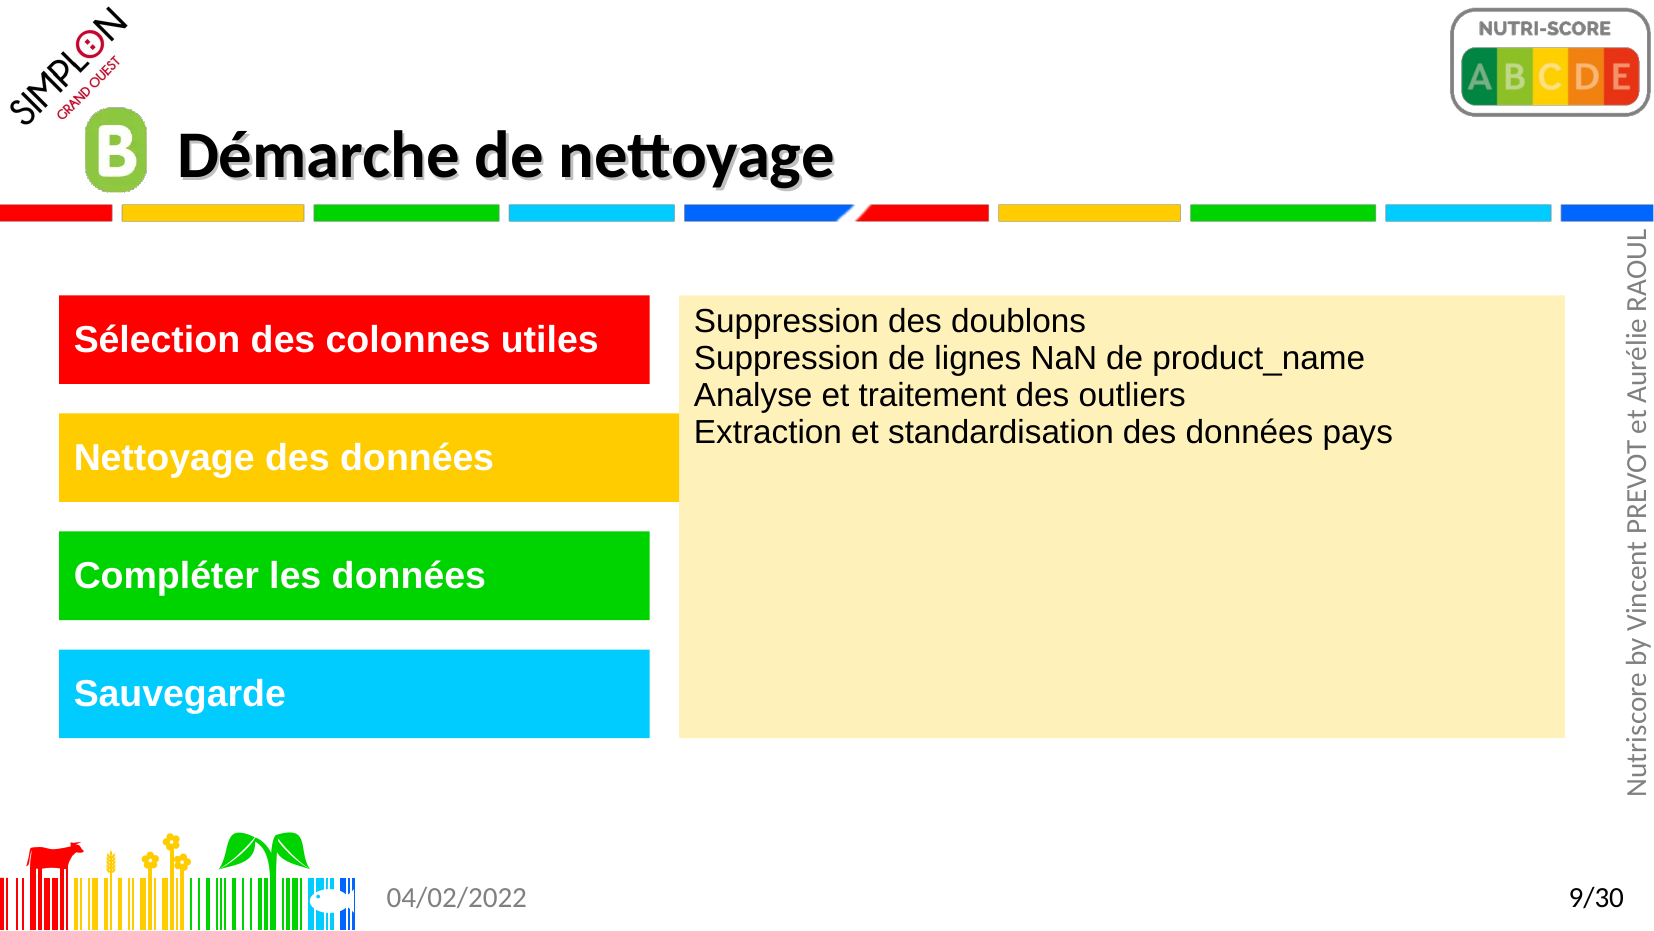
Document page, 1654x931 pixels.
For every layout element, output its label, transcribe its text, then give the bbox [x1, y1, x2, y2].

text_box Sélection des colonnes utiles [59, 295, 650, 384]
picture [0, 200, 1654, 225]
text_box Sauvegarde [59, 649, 650, 739]
text_box Suppression des doublons Suppression de lignes NaN de product_name Analyse et traitement des outliers Extraction et standardisation des données pays [679, 295, 1565, 739]
picture [0, 826, 355, 930]
title Démarche de nettoyage [177, 108, 1571, 213]
text_box Nettoyage des données [59, 413, 679, 502]
picture [2, 2, 147, 147]
picture [1448, 4, 1654, 119]
text_box Compléter les données [59, 531, 650, 621]
picture [84, 106, 148, 195]
